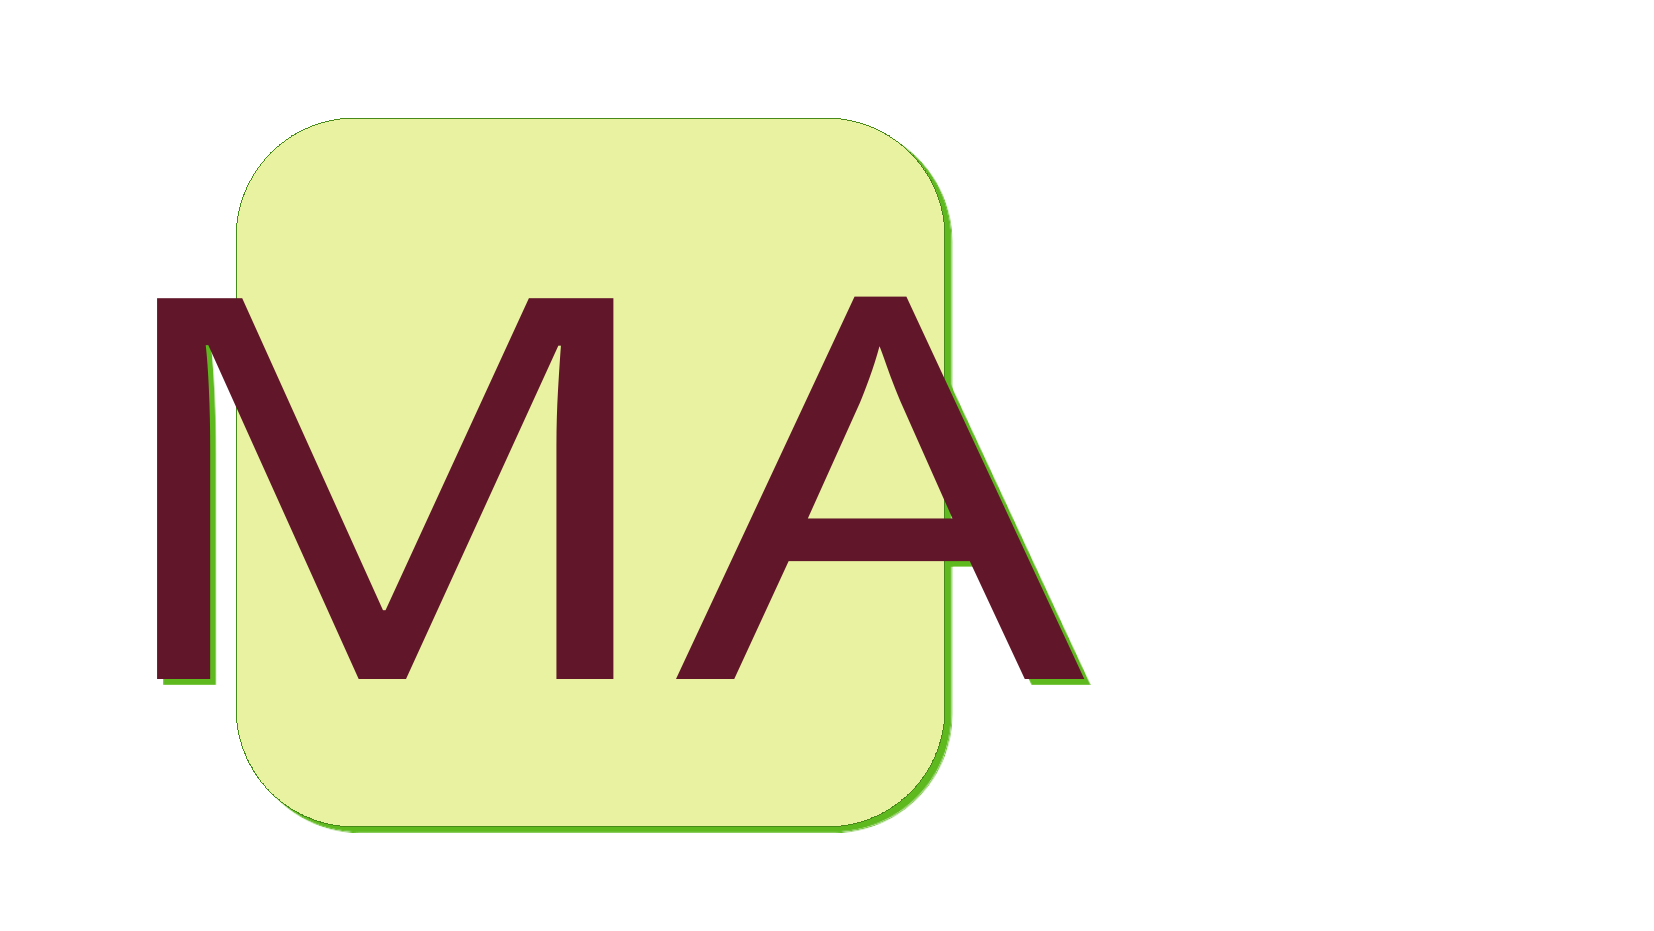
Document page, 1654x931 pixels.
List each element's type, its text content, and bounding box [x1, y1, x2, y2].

text_box MA [236, 118, 945, 827]
text_box MA [808, 346, 945, 518]
